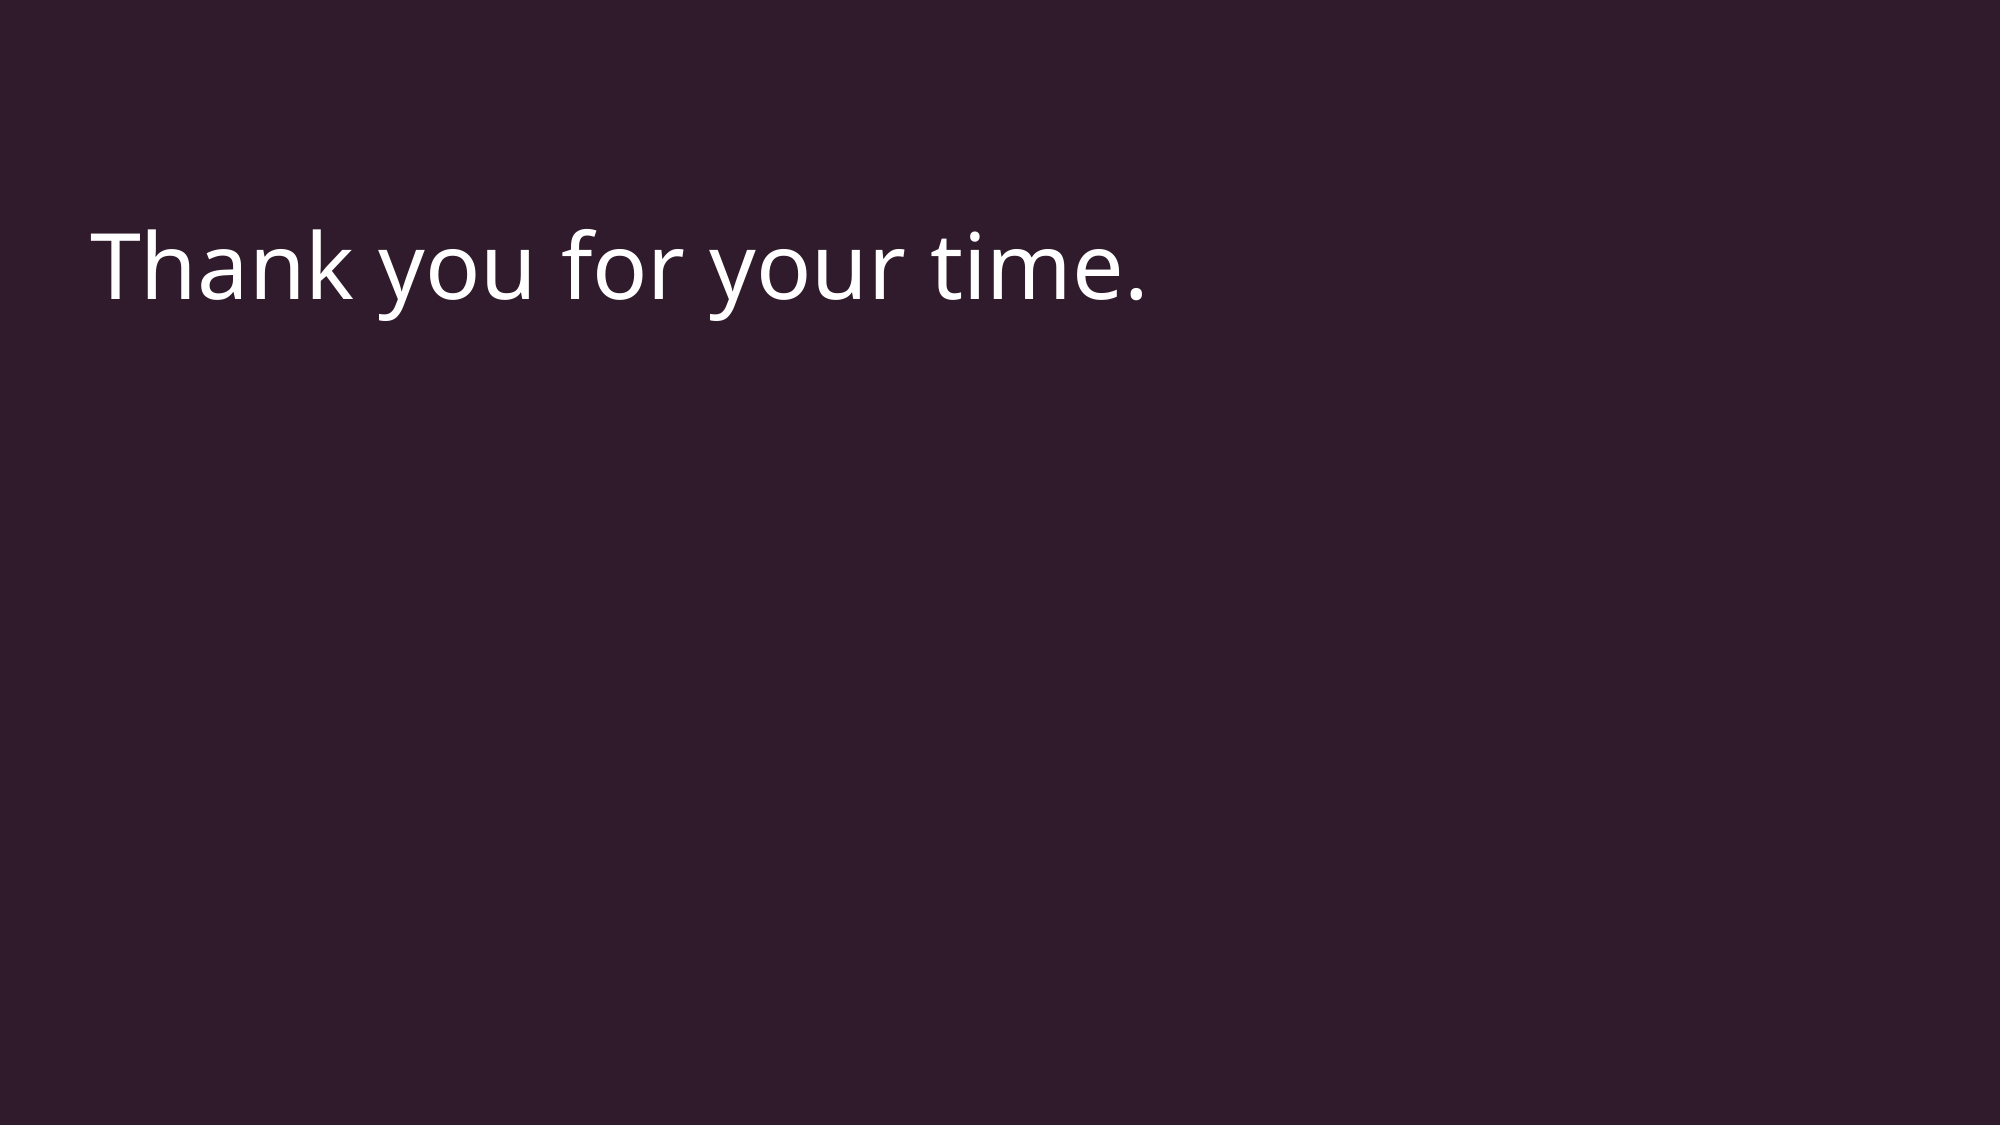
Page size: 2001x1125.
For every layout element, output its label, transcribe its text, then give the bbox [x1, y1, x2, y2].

title Thank you for your time. [75, 109, 1336, 328]
